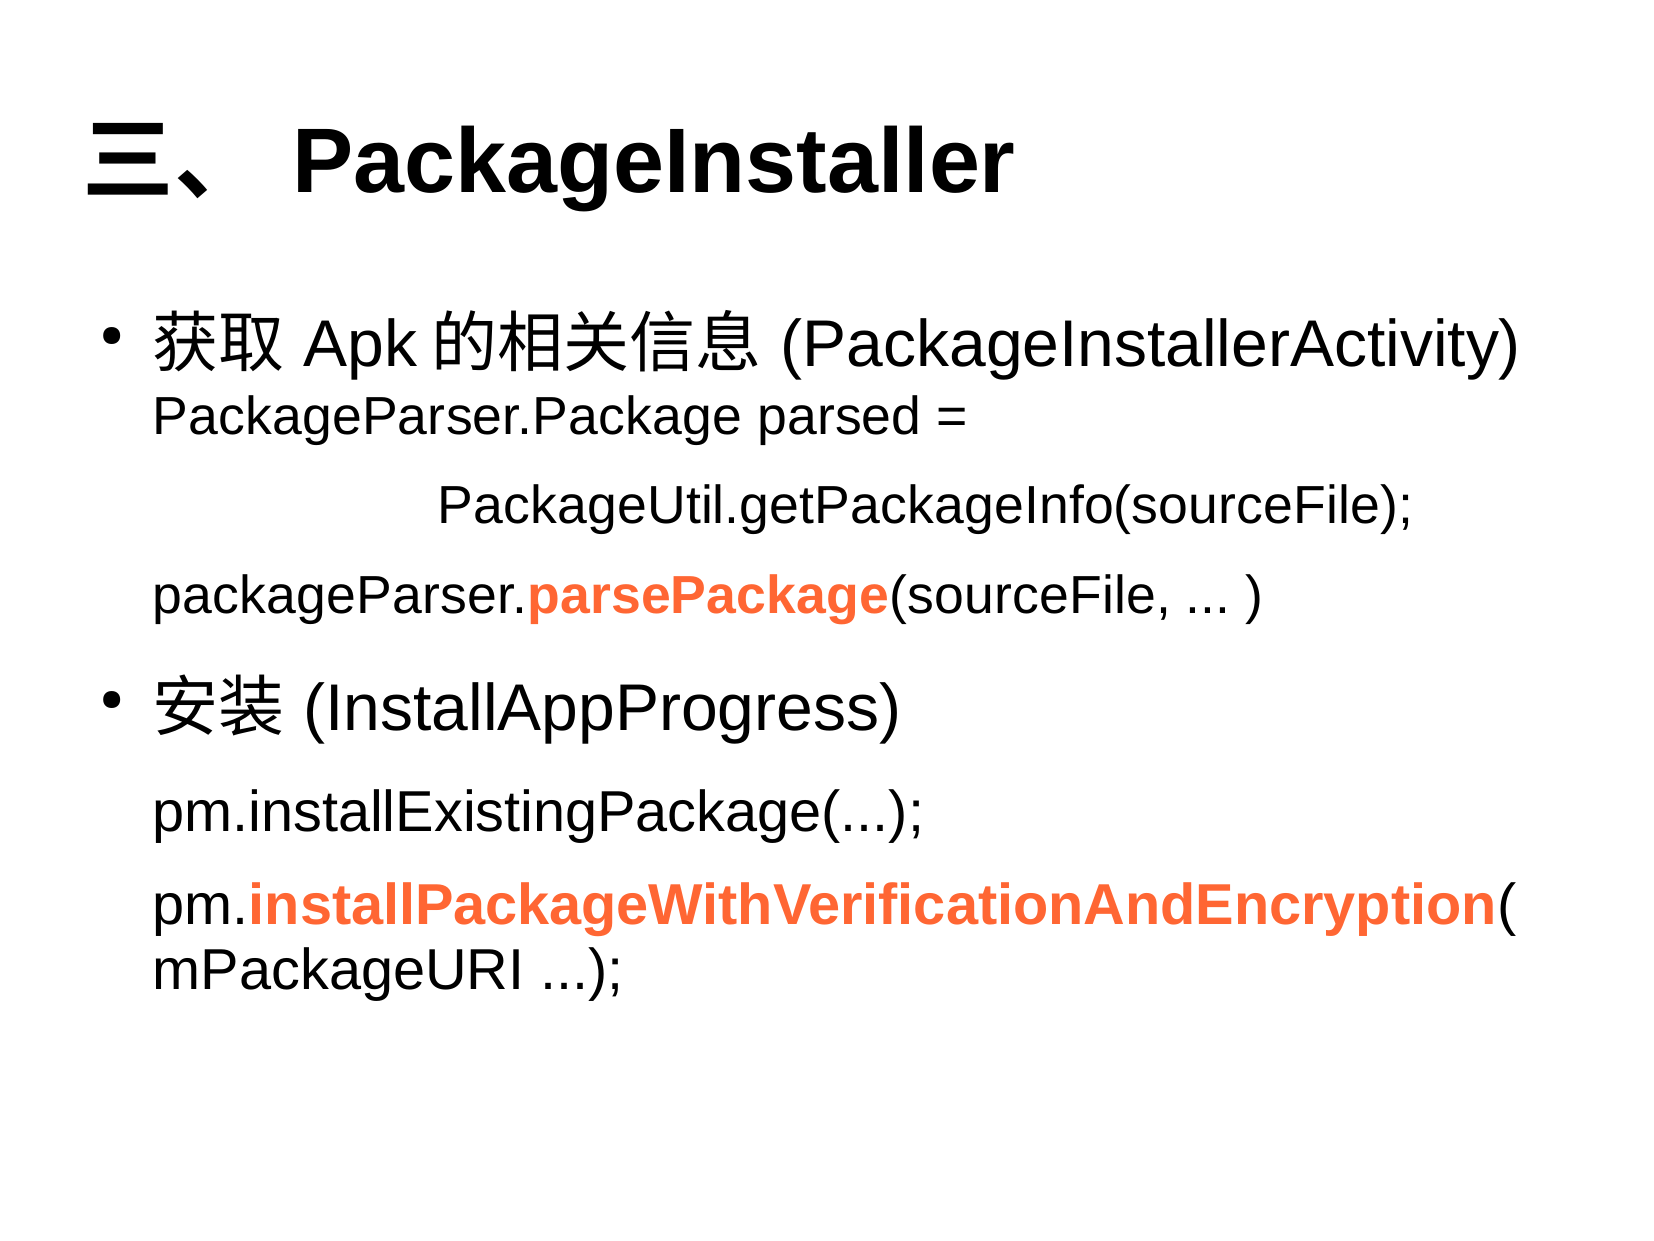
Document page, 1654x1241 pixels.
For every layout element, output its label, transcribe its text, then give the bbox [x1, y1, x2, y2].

title 三、PackageInstaller [82, 49, 1571, 257]
list 获取Apk的相关信息(PackageInstallerActivity) PackageParser.Package parsed = PackageUtil.getPackageInfo(sourceFile); packageParser.parsePackage(sourceFile, ... ) 安装(InstallAppProgress) pm.installExistingPackage(...); pm.installPackageWithVerificationAndEncryption(mPackageURI ...); [82, 290, 1538, 1010]
